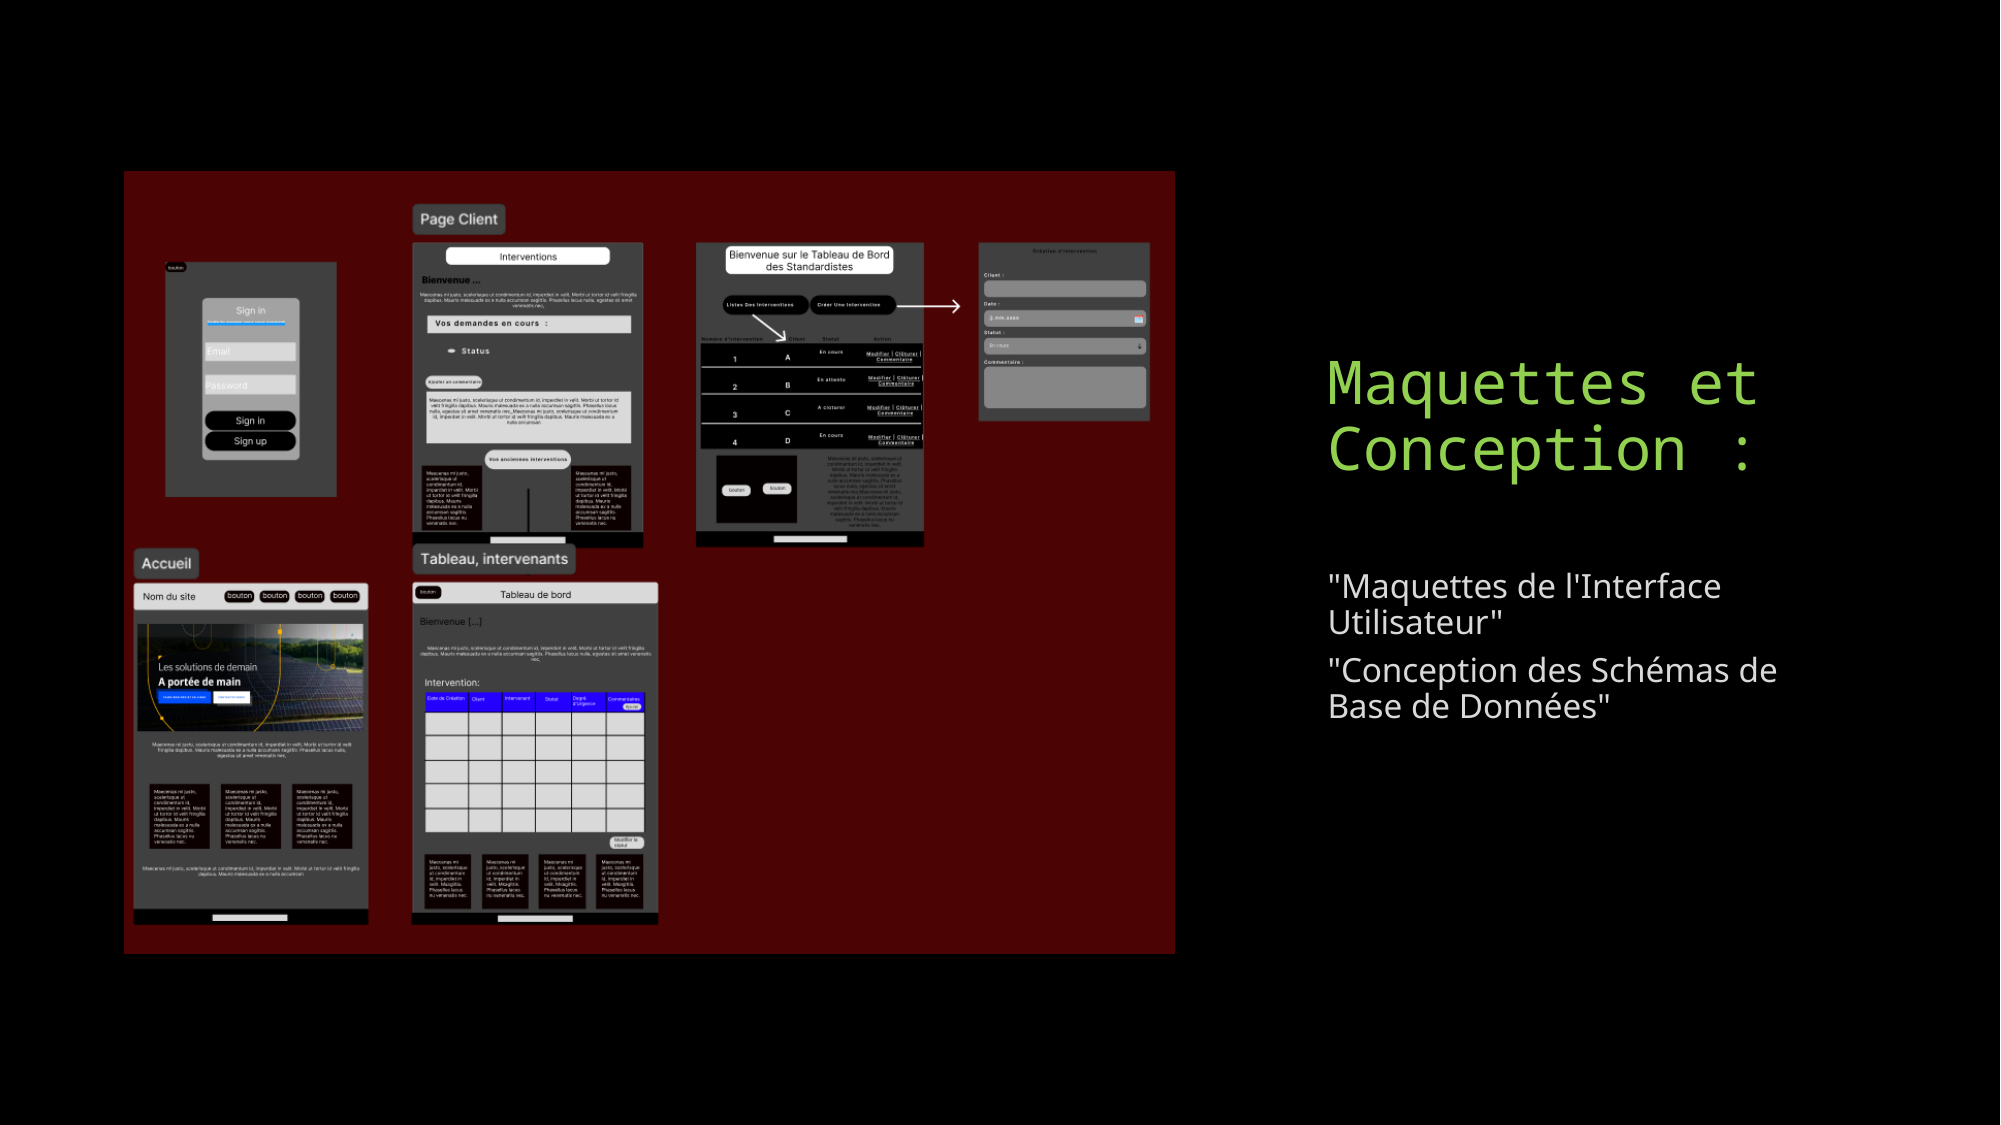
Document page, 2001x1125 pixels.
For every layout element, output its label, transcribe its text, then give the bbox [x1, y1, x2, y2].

list "Maquettes de l'Interface Utilisateur" "Conception des Schémas de Base de Données" [1312, 562, 1825, 863]
title Maquettes et Conception : [1312, 262, 1825, 562]
picture [124, 171, 1175, 954]
